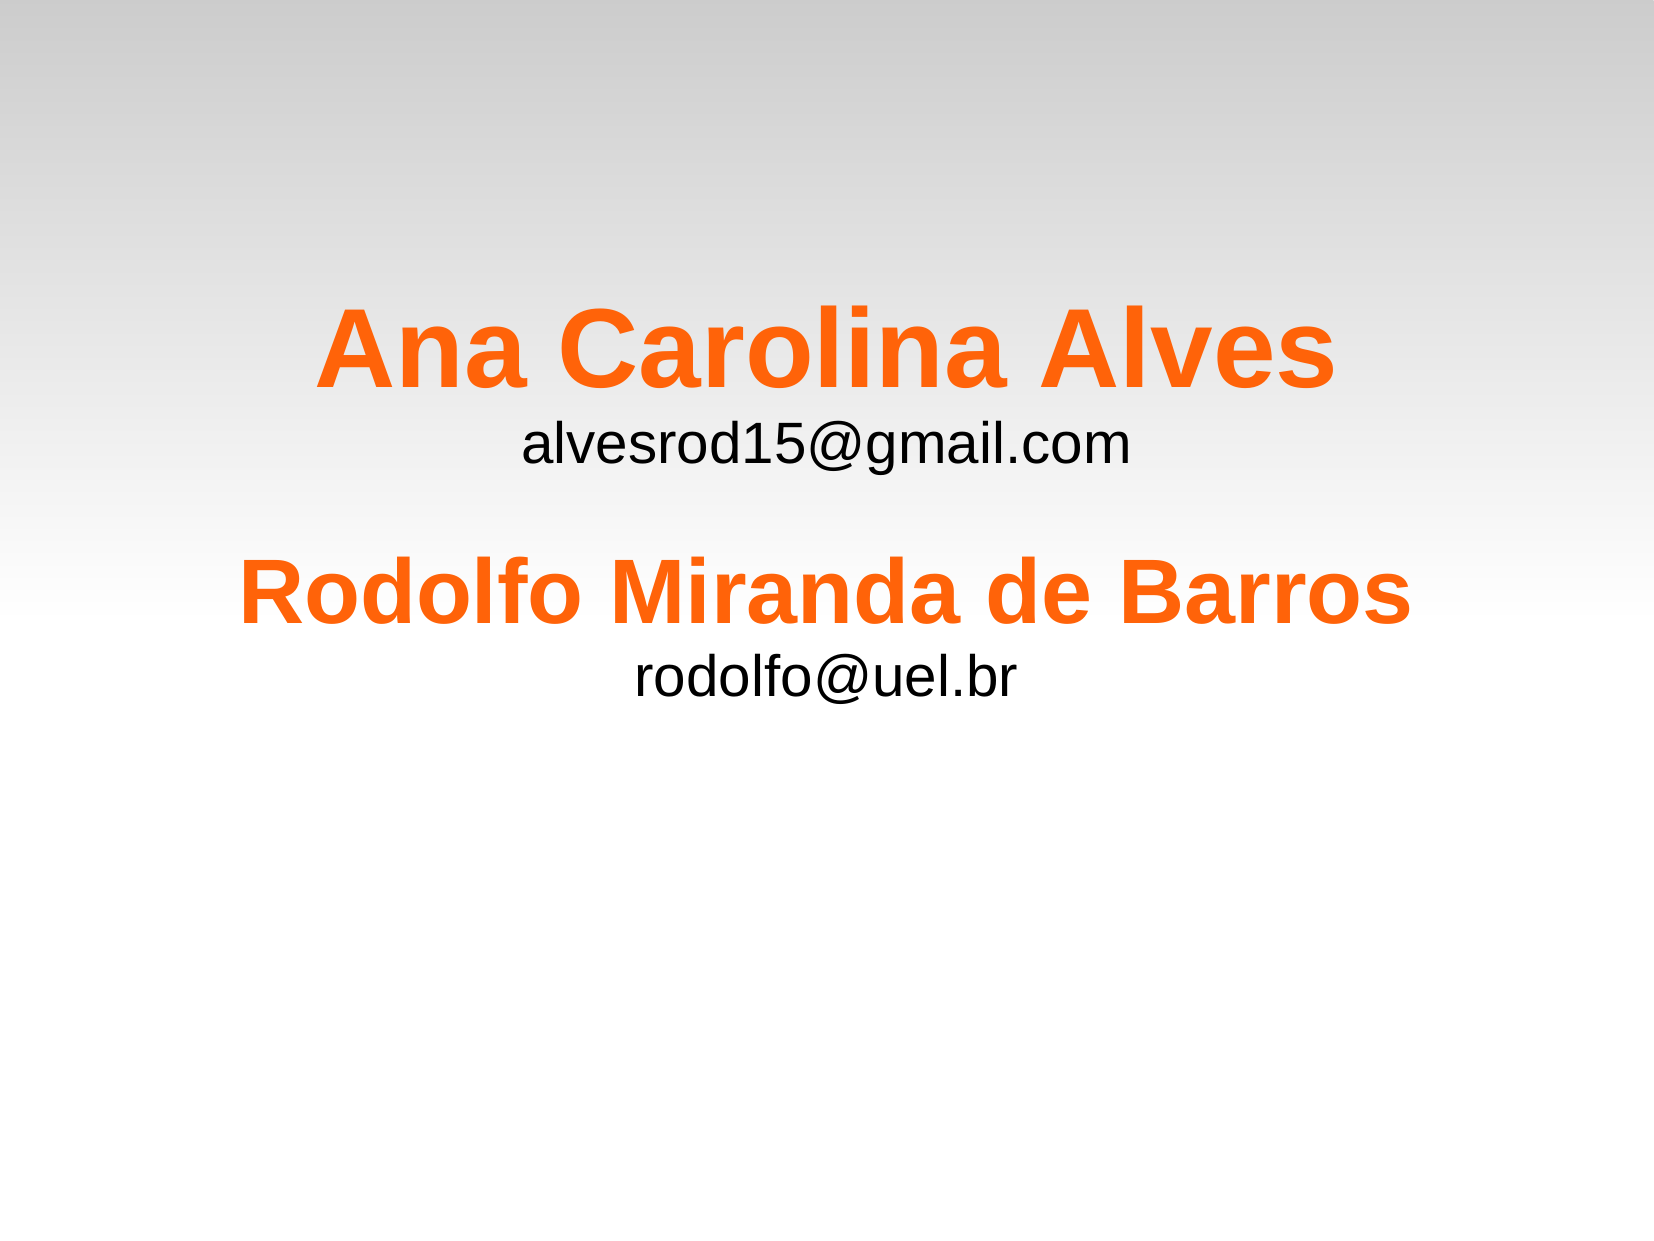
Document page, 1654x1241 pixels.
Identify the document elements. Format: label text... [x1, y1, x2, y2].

subtitle Ana Carolina Alves alvesrod15@gmail.com Rodolfo Miranda de Barros rodolfo@uel.br [82, 56, 1571, 1102]
